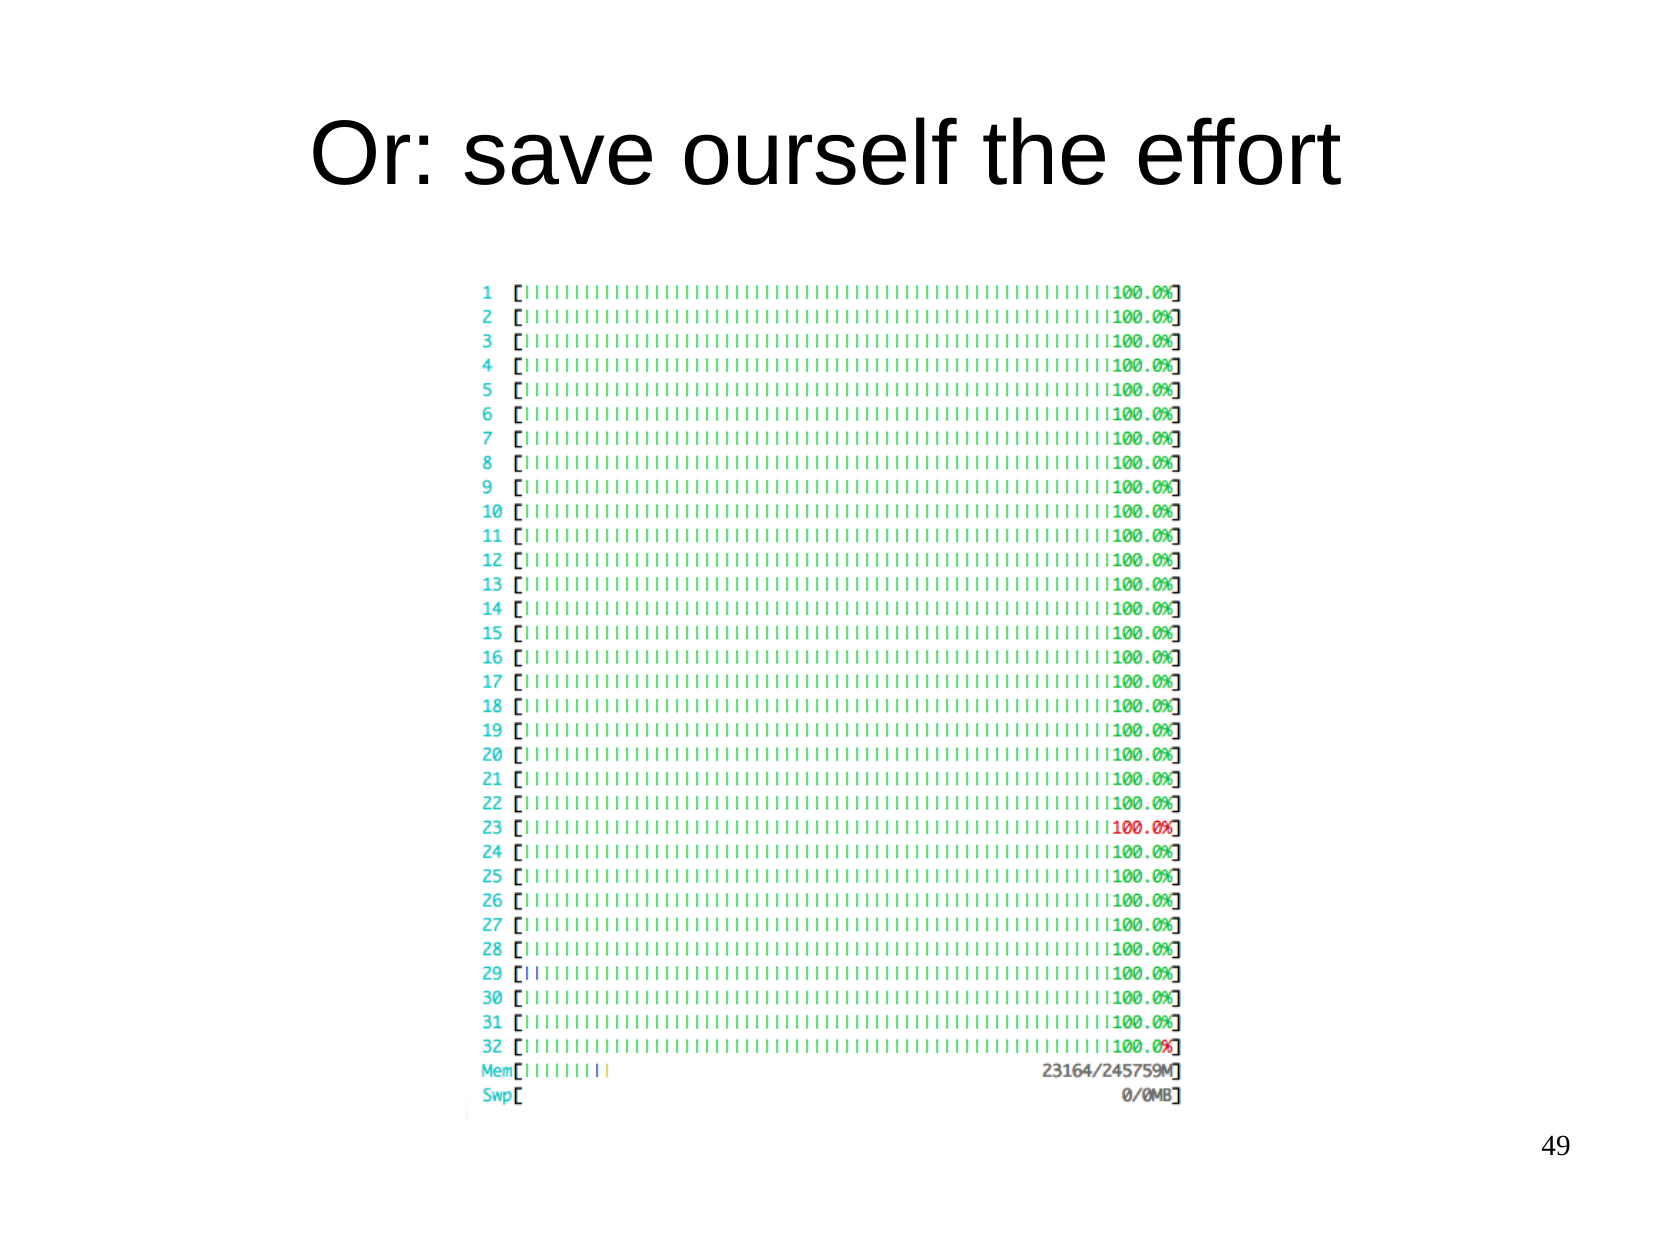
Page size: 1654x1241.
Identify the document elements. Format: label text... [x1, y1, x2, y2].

picture [465, 256, 1198, 1120]
title Or: save ourself the effort [82, 49, 1571, 257]
